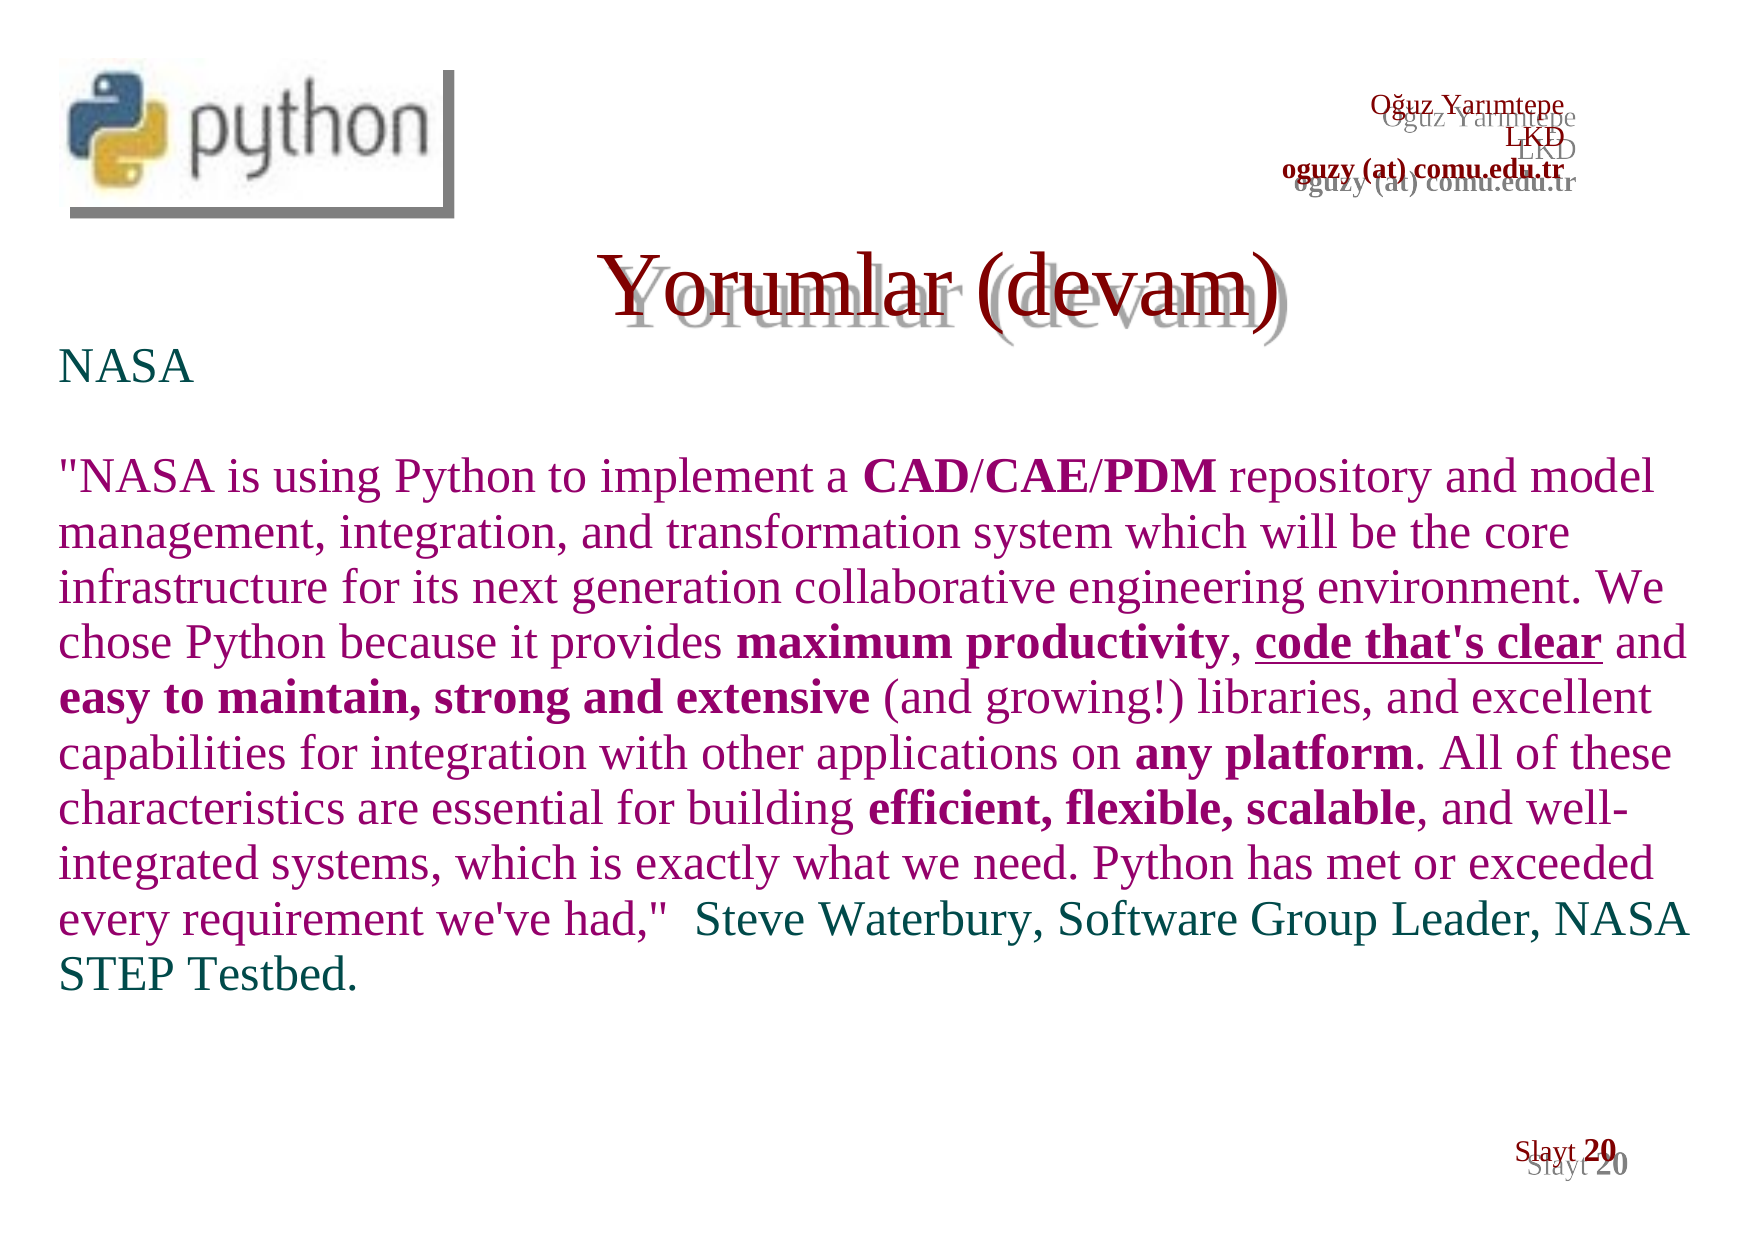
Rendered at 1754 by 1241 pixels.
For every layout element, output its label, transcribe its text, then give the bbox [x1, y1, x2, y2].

subtitle NASA "NASA is using Python to implement a CAD/CAE/PDM repository and model management, integration, and transformation system which will be the core infrastructure for its next generation collaborative engineering environment. We chose Python because it provides maximum productivity, code that's clear and easy to maintain, strong and extensive (and growing!) libraries, and excellent capabilities for integration with other applications on any platform. All of these characteristics are essential for building efficient, flexible, scalable, and well-integrated systems, which is exactly what we need. Python has met or exceeded every requirement we've had," Steve Waterbury, Software Group Leader, NASA STEP Testbed. [59, 289, 1695, 1105]
picture [59, 58, 443, 207]
title Yorumlar (devam) [194, 214, 1684, 289]
